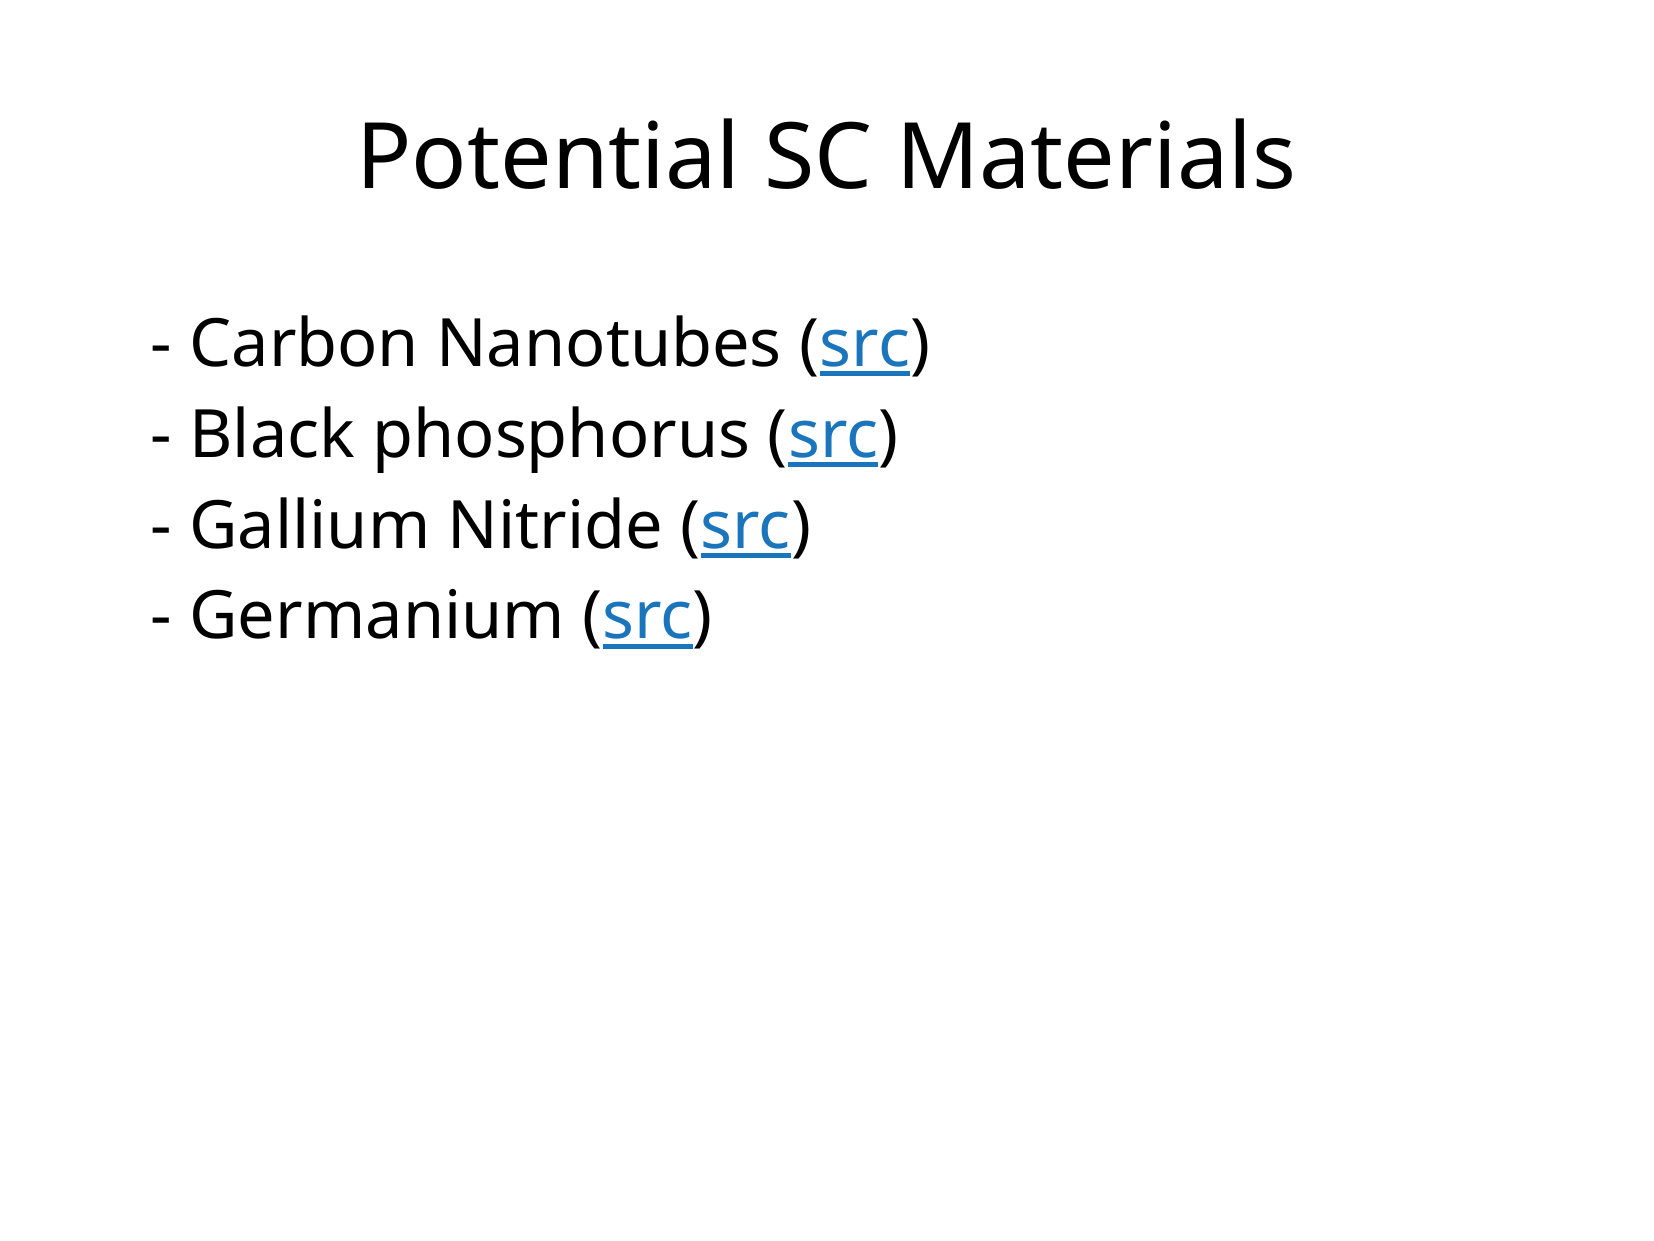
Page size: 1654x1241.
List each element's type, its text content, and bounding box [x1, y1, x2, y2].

subtitle - Carbon Nanotubes (src) - Black phosphorus (src) - Gallium Nitride (src) - Germanium (src) [76, 295, 1565, 1015]
title Potential SC Materials [82, 49, 1571, 257]
